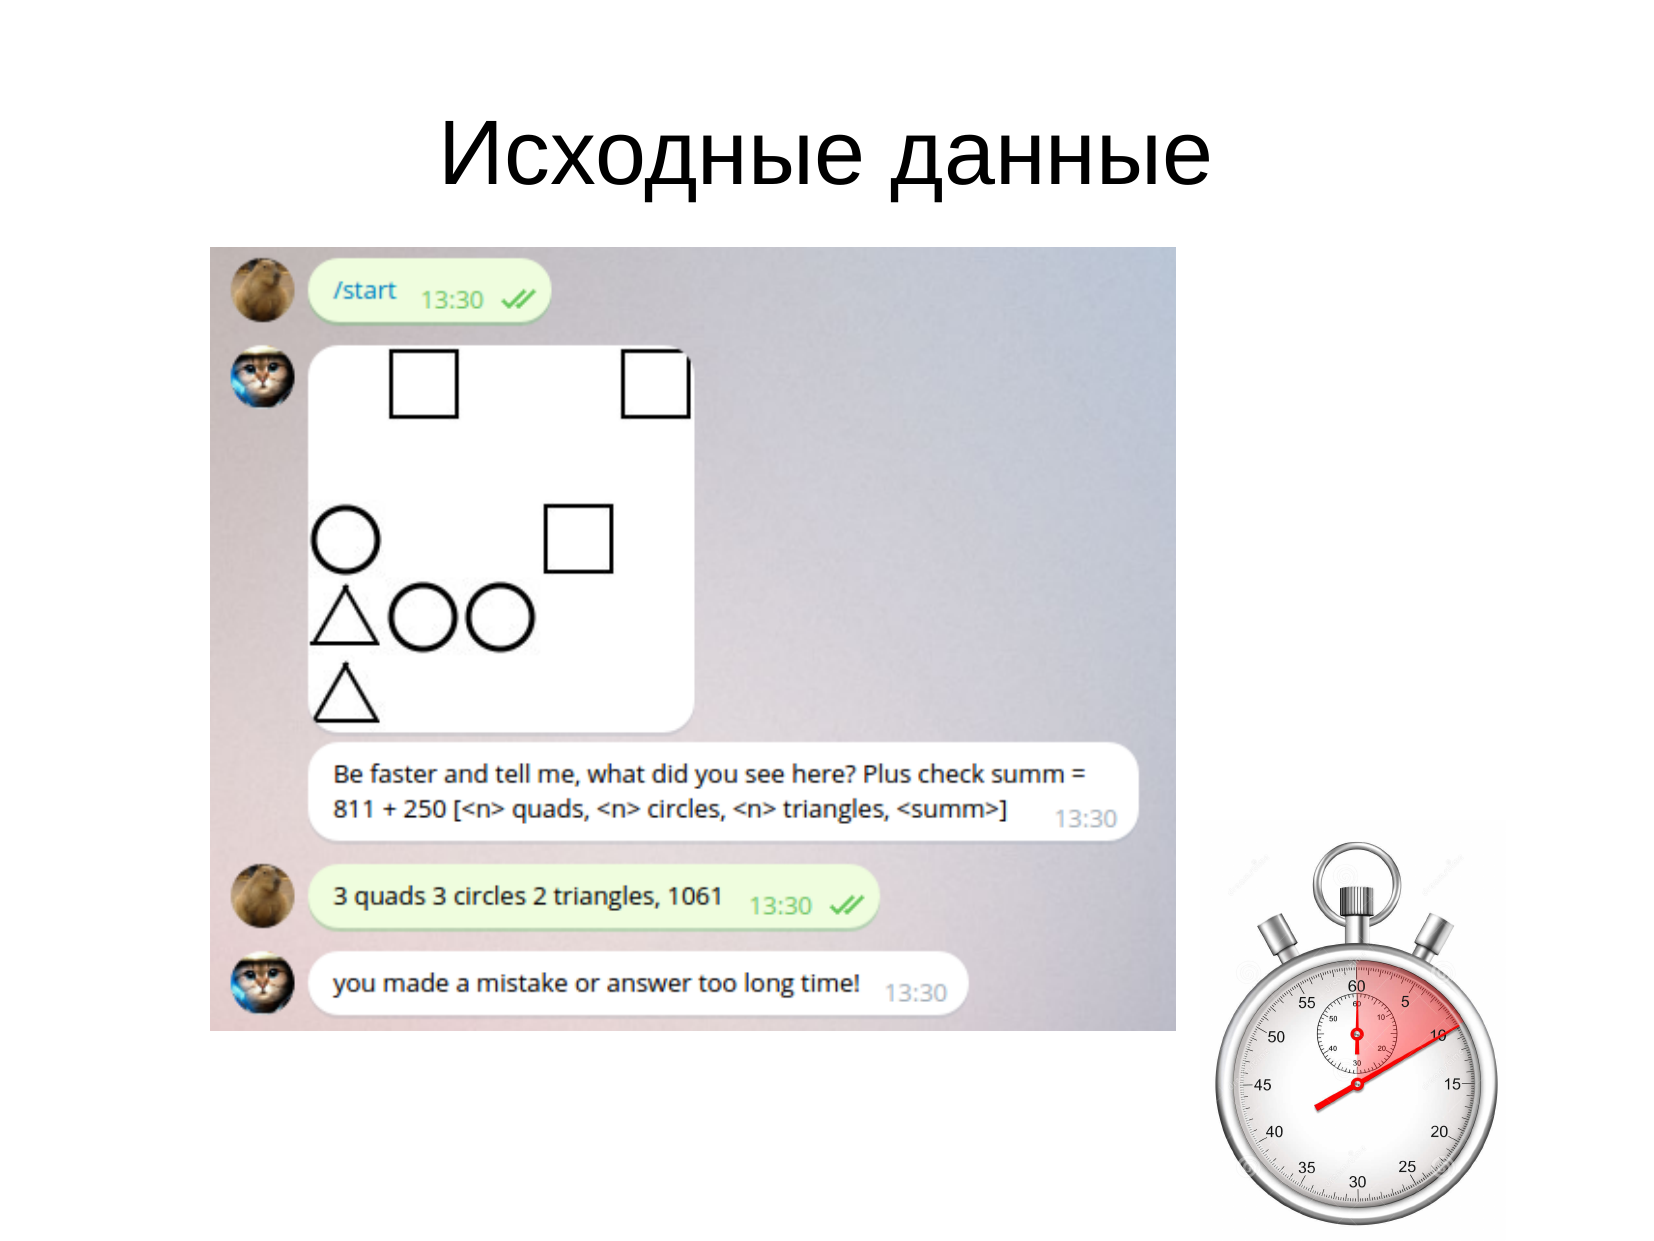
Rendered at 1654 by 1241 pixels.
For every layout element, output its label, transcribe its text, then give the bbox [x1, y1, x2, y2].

title Исходные данные [82, 49, 1571, 257]
picture [1200, 820, 1506, 1241]
picture [210, 247, 1176, 1031]
